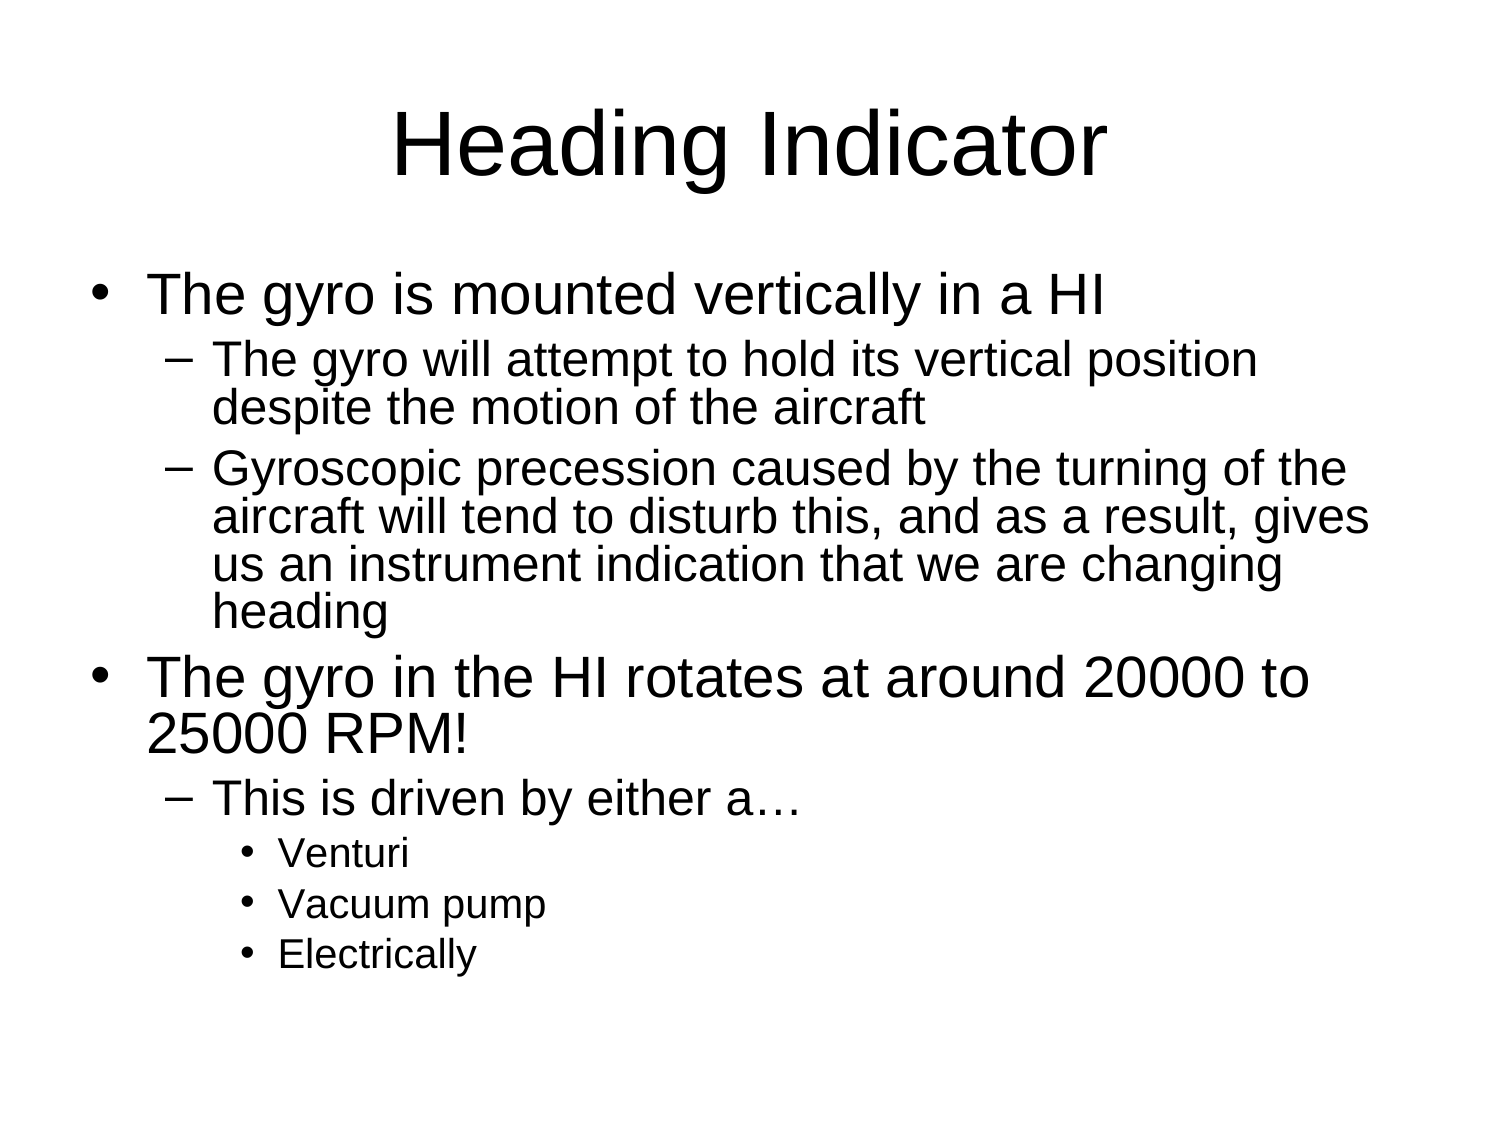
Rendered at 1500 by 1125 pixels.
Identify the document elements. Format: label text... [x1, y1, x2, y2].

list The gyro is mounted vertically in a HI The gyro will attempt to hold its vertical position despite the motion of the aircraft Gyroscopic precession caused by the turning of the aircraft will tend to disturb this, and as a result, gives us an instrument indication that we are changing heading The gyro in the HI rotates at around 20000 to 25000 RPM! This is driven by either a… Venturi Vacuum pump Electrically [75, 262, 1426, 1006]
title Heading Indicator [75, 45, 1426, 233]
